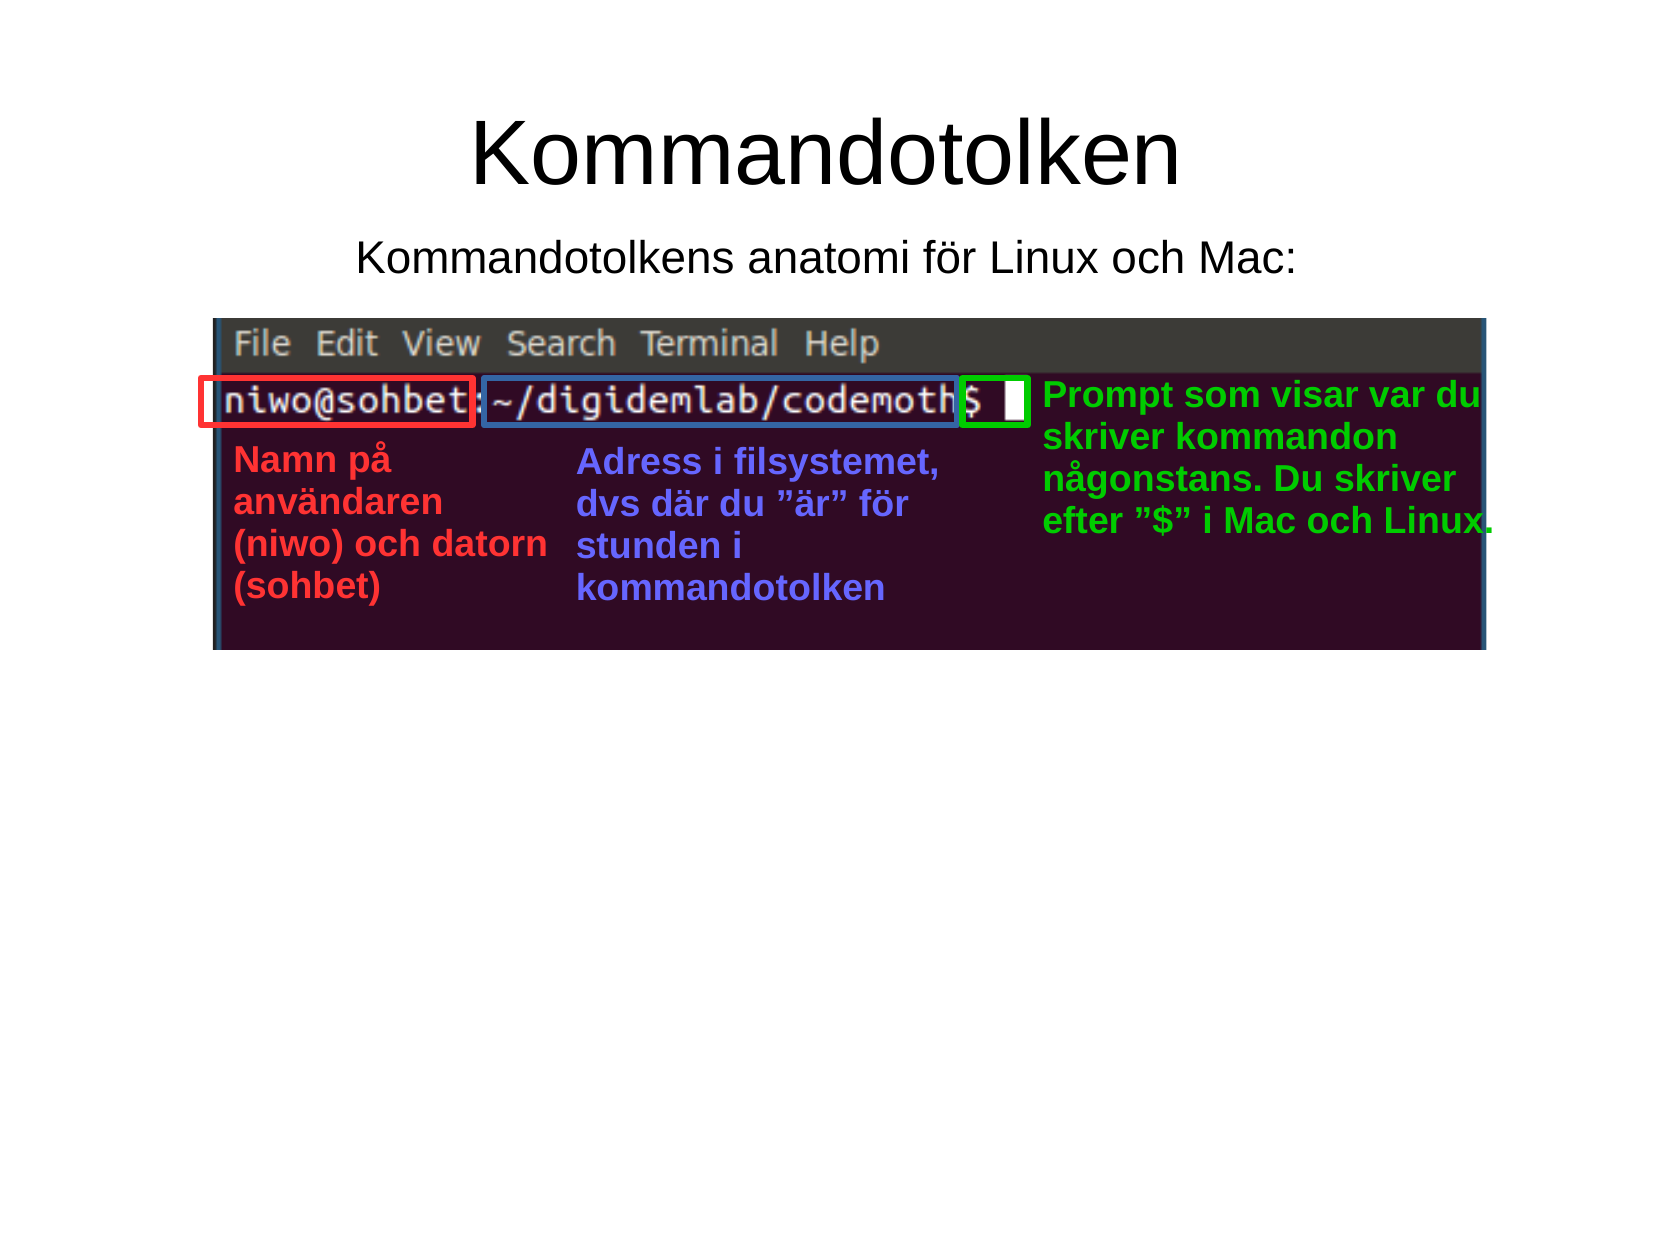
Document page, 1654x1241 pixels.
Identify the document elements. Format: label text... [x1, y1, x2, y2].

text_box Kommandotolkens anatomi för Linux och Mac: [340, 224, 1313, 291]
text_box Namn på användaren (niwo) och datorn (sohbet) [218, 431, 579, 614]
picture [212, 381, 469, 422]
picture [212, 318, 1487, 650]
text_box Adress i filsystemet, dvs där du ”är” för stunden i kommandotolken [561, 432, 1004, 616]
title Kommandotolken [82, 49, 1571, 257]
picture [966, 381, 1024, 422]
text_box Prompt som visar var du skriver kommandon någonstans. Du skriver efter ”$” i Mac och Linux. [1027, 366, 1524, 549]
picture [487, 381, 954, 422]
